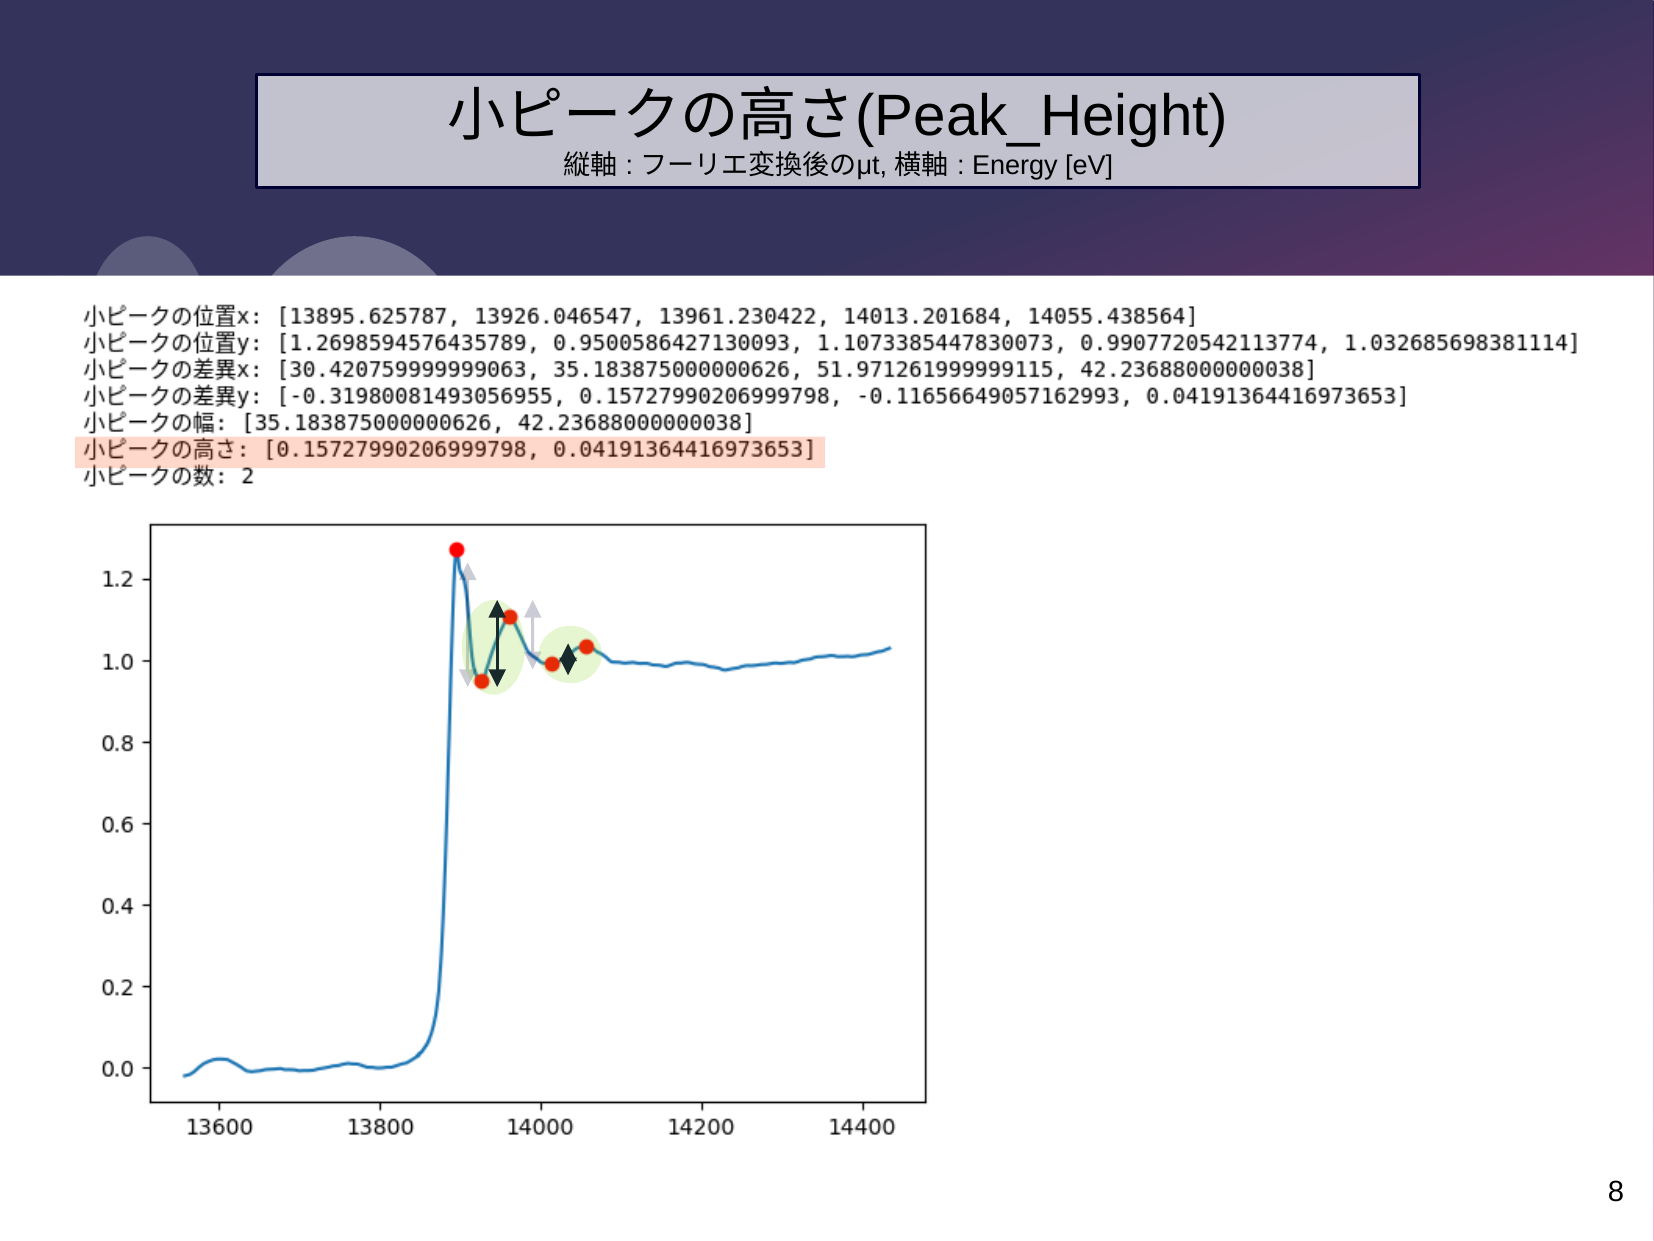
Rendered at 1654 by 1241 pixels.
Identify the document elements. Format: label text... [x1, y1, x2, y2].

text_box [538, 625, 602, 684]
text_box 小ピークの高さ(Peak_Height) 縦軸 : フーリエ変換後のμt, 横軸 : Energy [eV] [256, 74, 1420, 188]
picture [75, 302, 1627, 1163]
text_box [75, 436, 826, 469]
text_box [461, 599, 526, 695]
